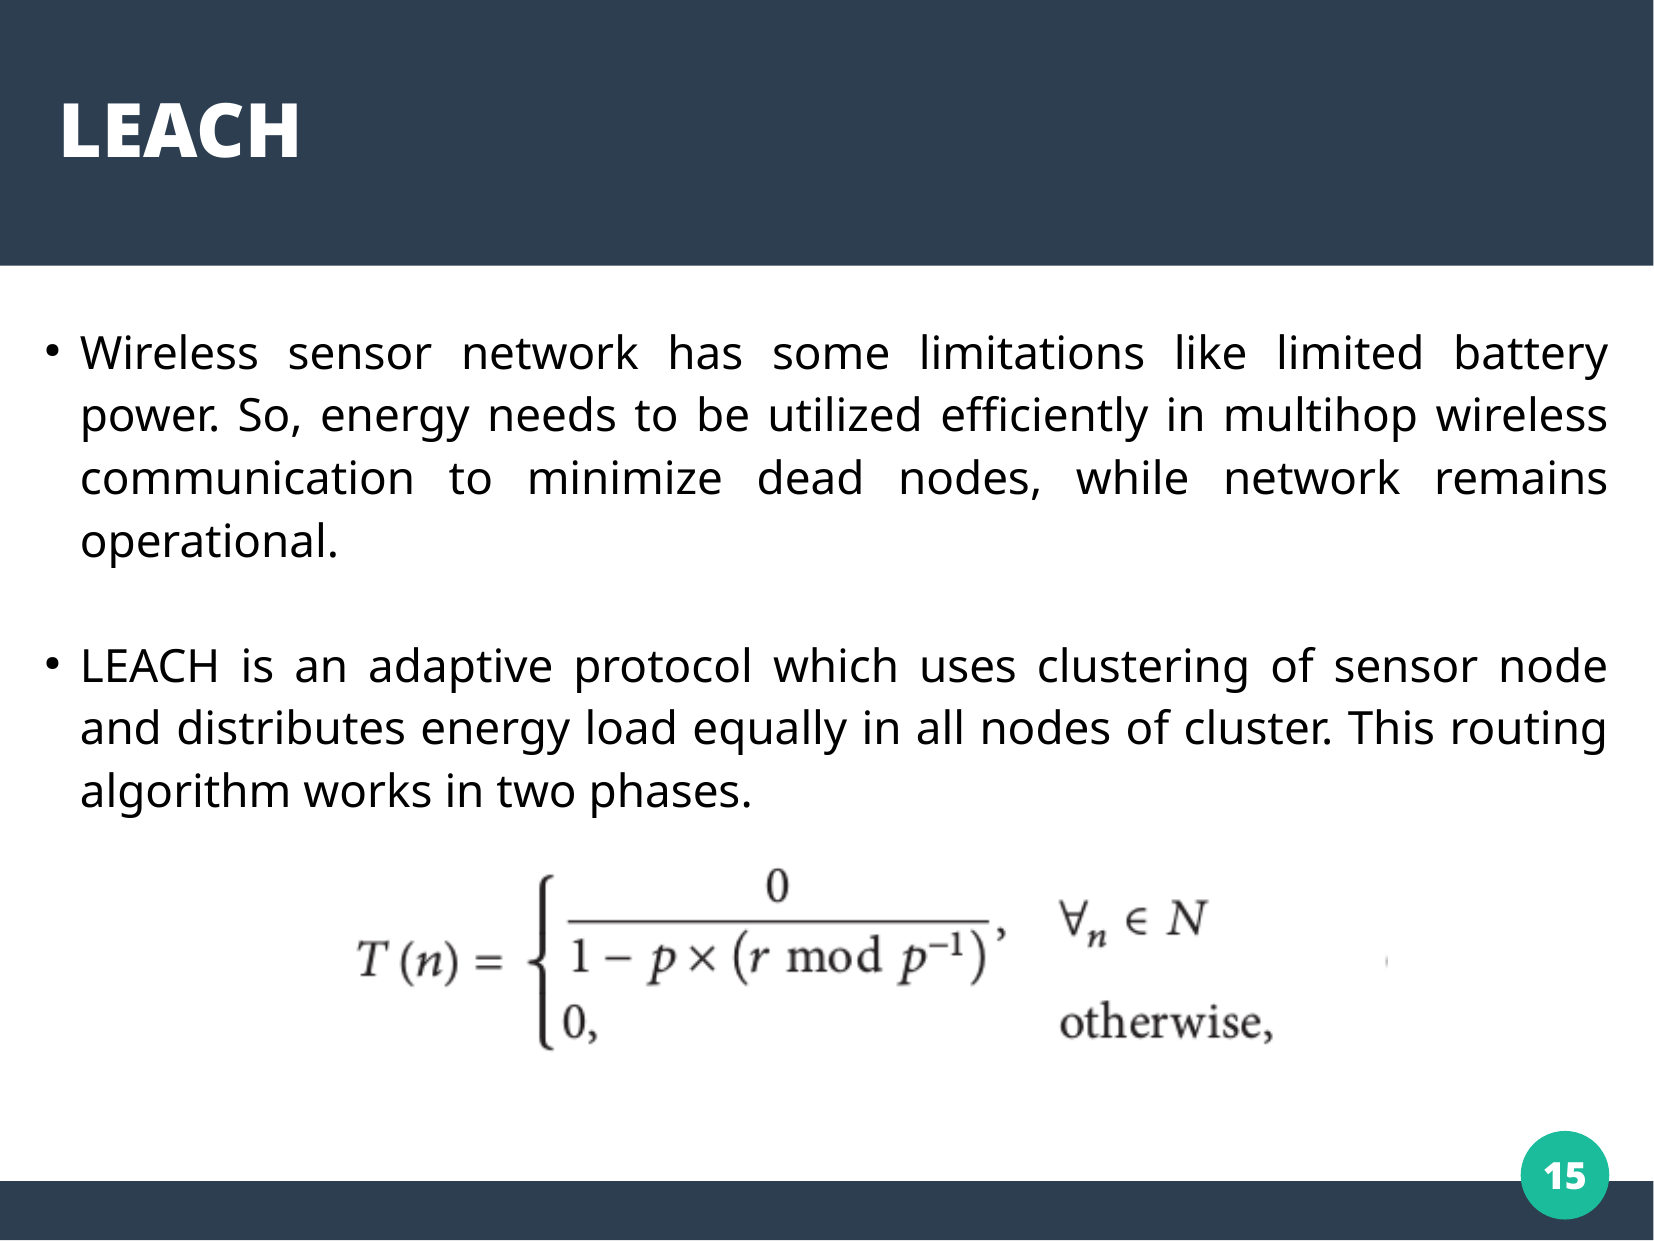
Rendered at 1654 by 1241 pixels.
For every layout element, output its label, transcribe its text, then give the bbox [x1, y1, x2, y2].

text_box Wireless sensor network has some limitations like limited battery power. So, energy needs to be utilized efficiently in multihop wireless communication to minimize dead nodes, while network remains operational. LEACH is an adaptive protocol which uses clustering of sensor node and distributes energy load equally in all nodes of cluster. This routing algorithm works in two phases. [29, 312, 1625, 792]
picture [236, 826, 1388, 1100]
title LEACH [59, 49, 1595, 207]
